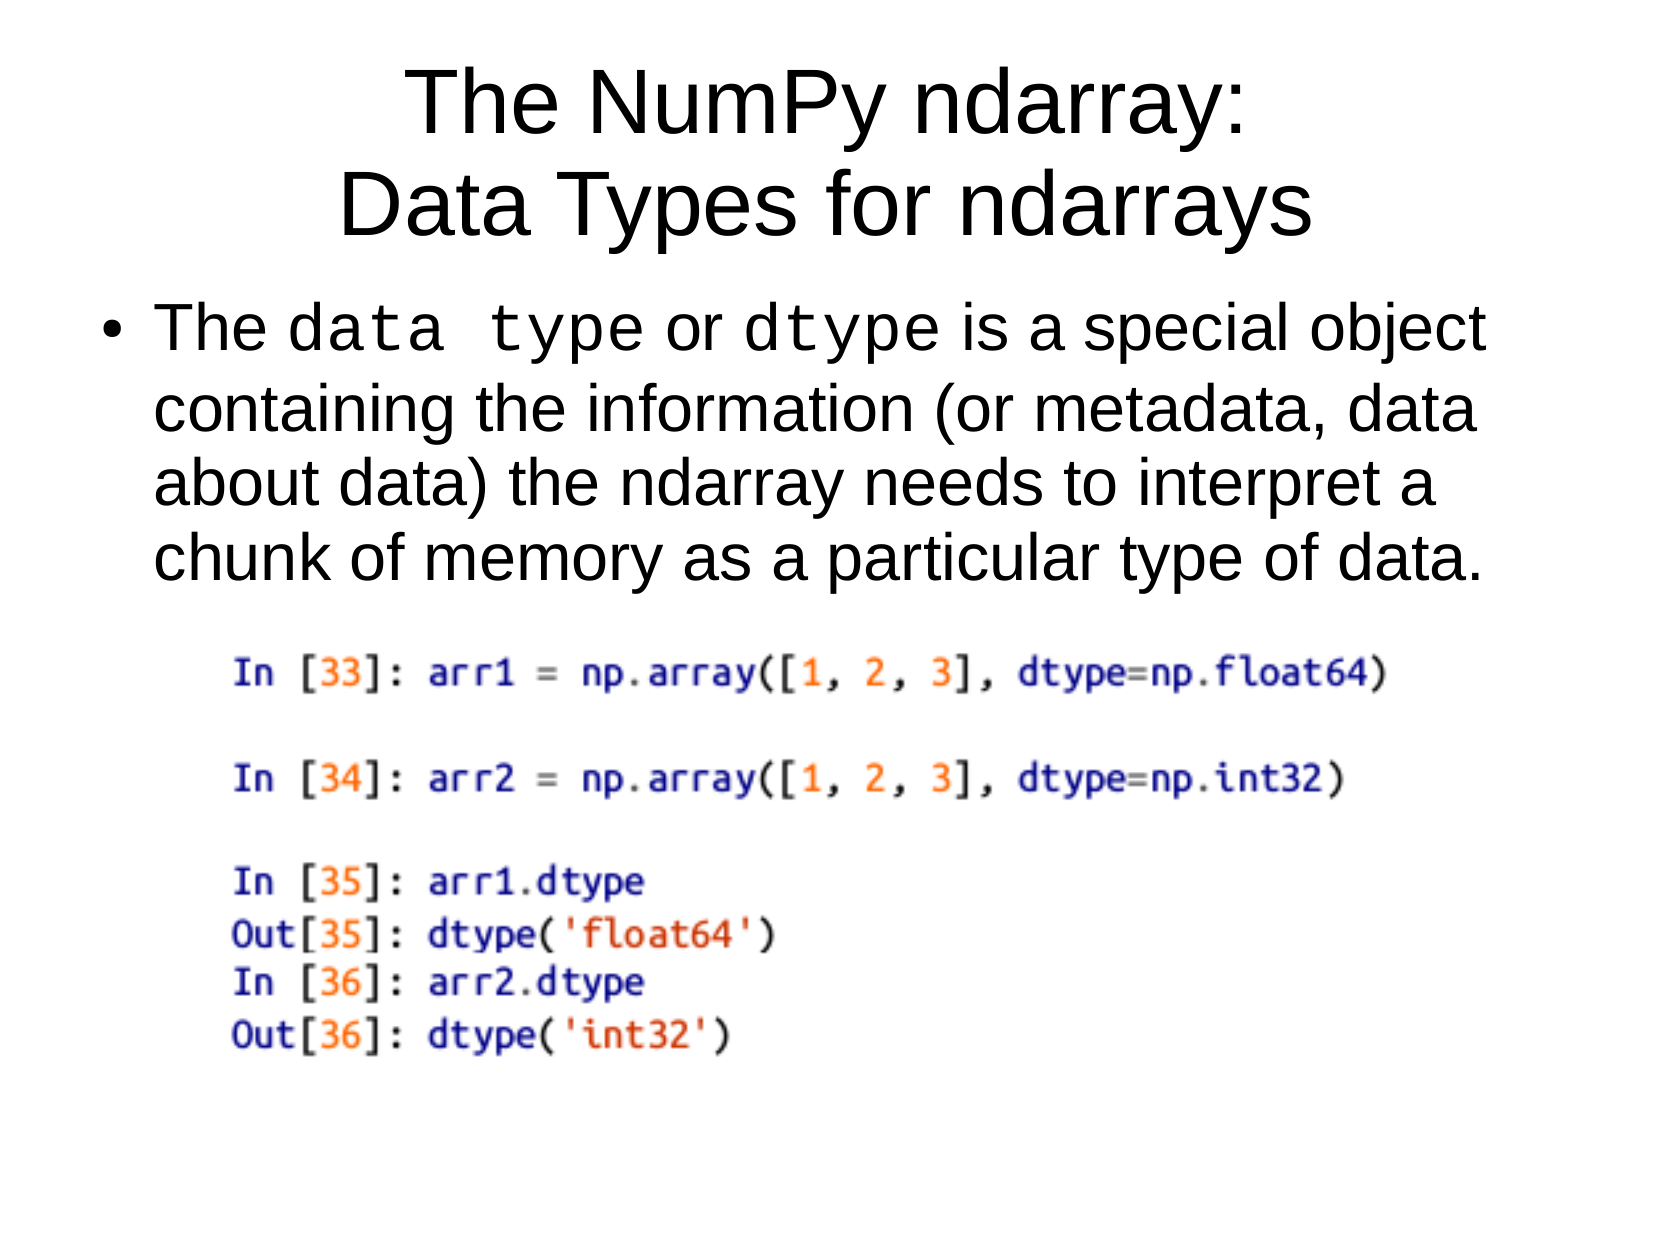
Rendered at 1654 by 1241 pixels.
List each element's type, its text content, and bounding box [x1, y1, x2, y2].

list The data type or dtype is a special object containing the information (or metadata, data about data) the ndarray needs to interpret a chunk of memory as a particular type of data. [82, 290, 1571, 1010]
title The NumPy ndarray: Data Types for ndarrays [82, 49, 1571, 257]
picture [222, 644, 1413, 1062]
